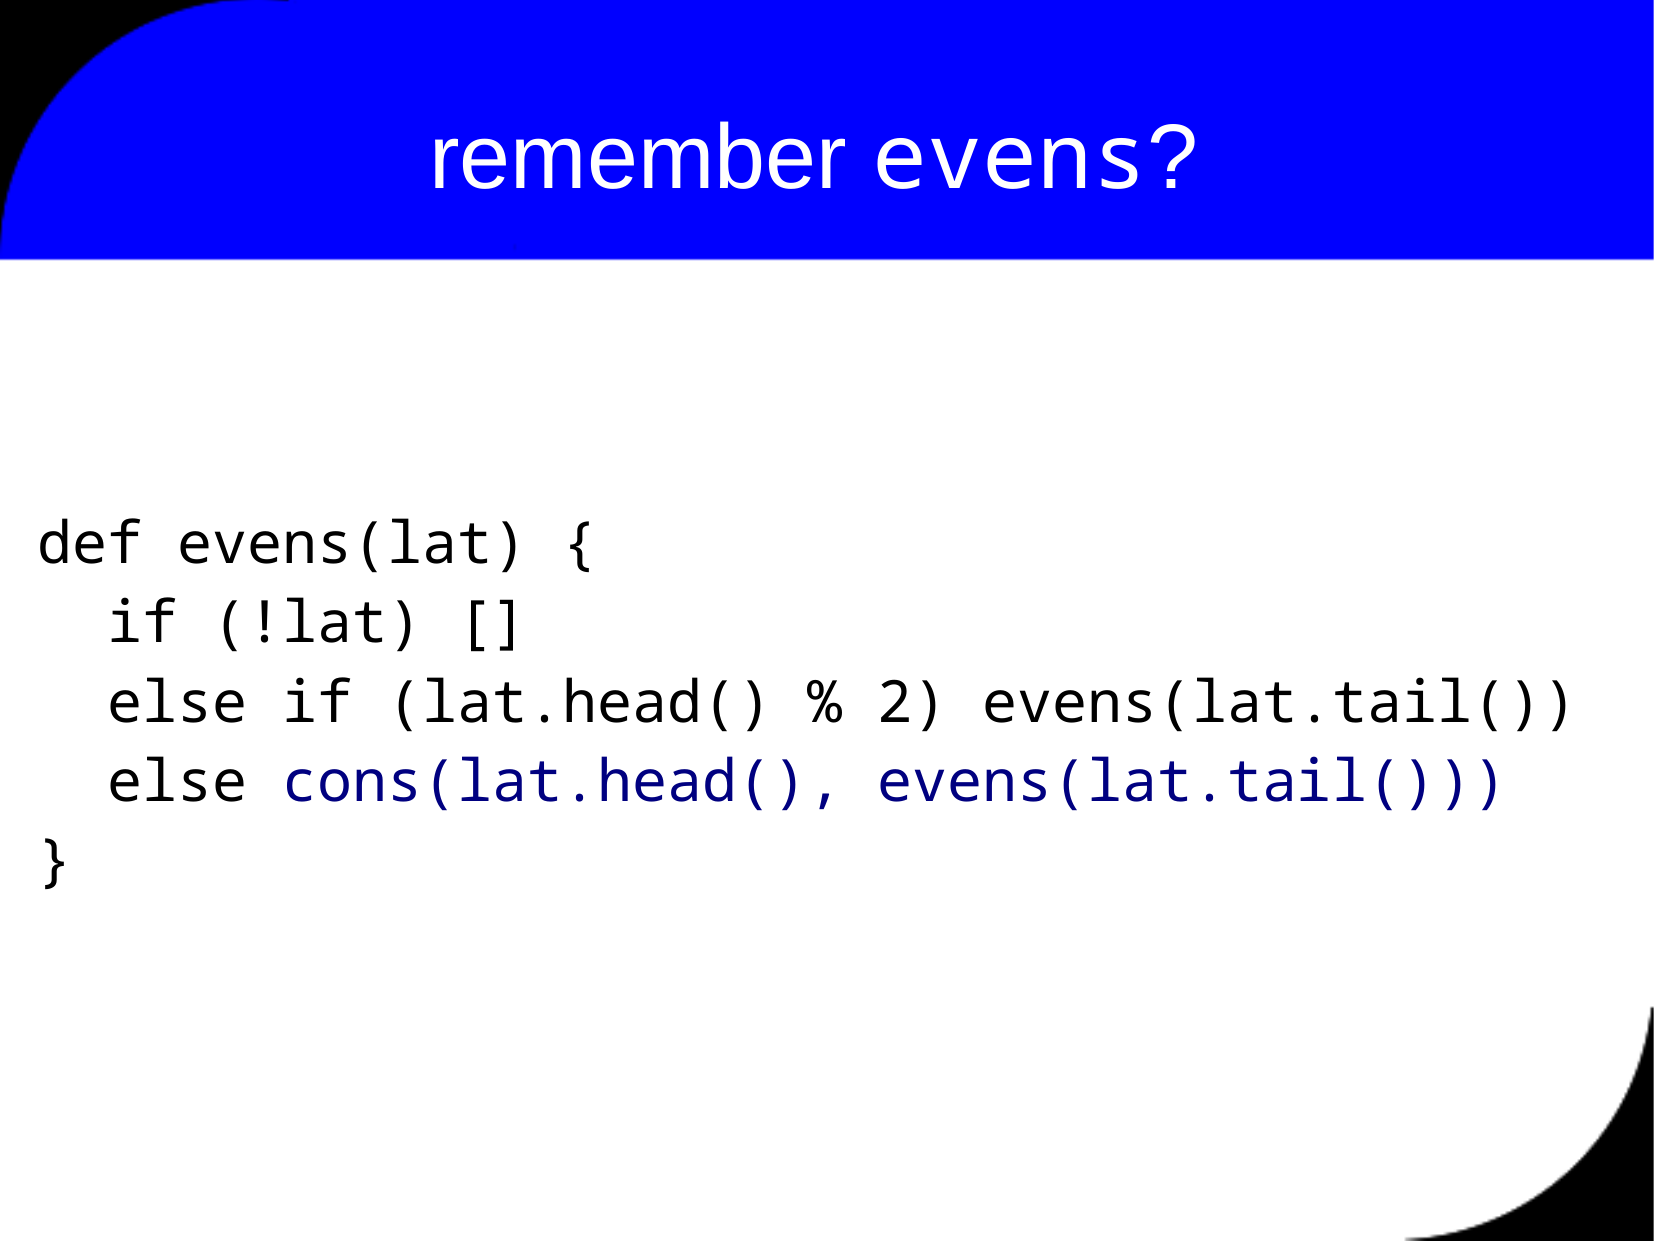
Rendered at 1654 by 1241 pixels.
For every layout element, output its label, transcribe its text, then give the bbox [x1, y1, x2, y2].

subtitle def evens(lat) { if (!lat) [] else if (lat.head() % 2) evens(lat.tail()) else cons(lat.head(), evens(lat.tail())) } [37, 290, 1613, 1109]
picture [0, 0, 1654, 1241]
title remember evens? [82, 56, 1571, 250]
